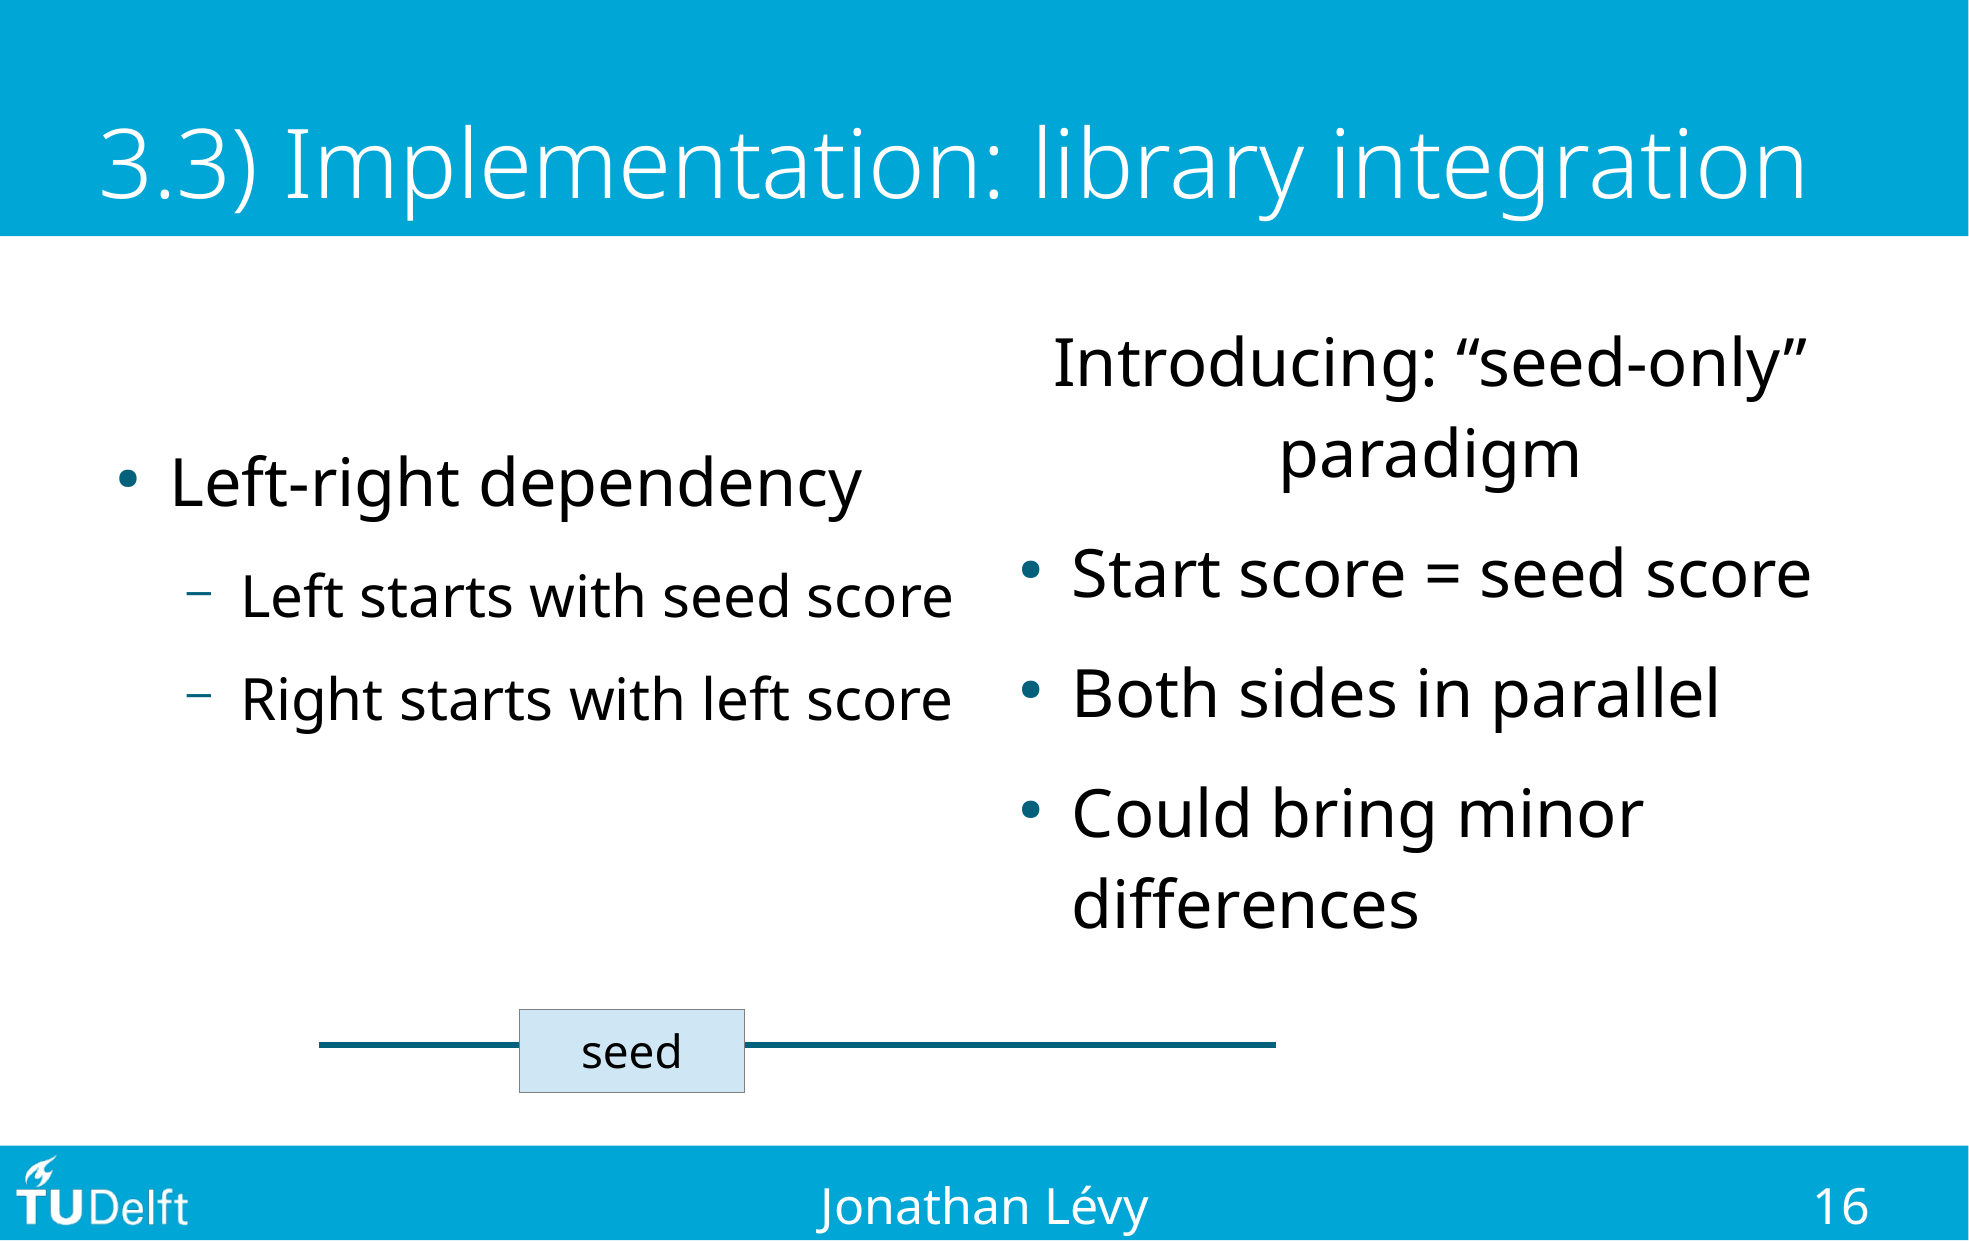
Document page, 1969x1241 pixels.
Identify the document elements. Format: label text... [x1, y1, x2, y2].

text_box seed [519, 1009, 745, 1093]
title 3.3) Implementation: library integration [98, 19, 1870, 227]
list Introducing: “seed-only” paradigm Start score = seed score Both sides in parallel Could bring minor differences [1001, 315, 1861, 1081]
list Left-right dependency Left starts with seed score Right starts with left score [98, 315, 958, 804]
